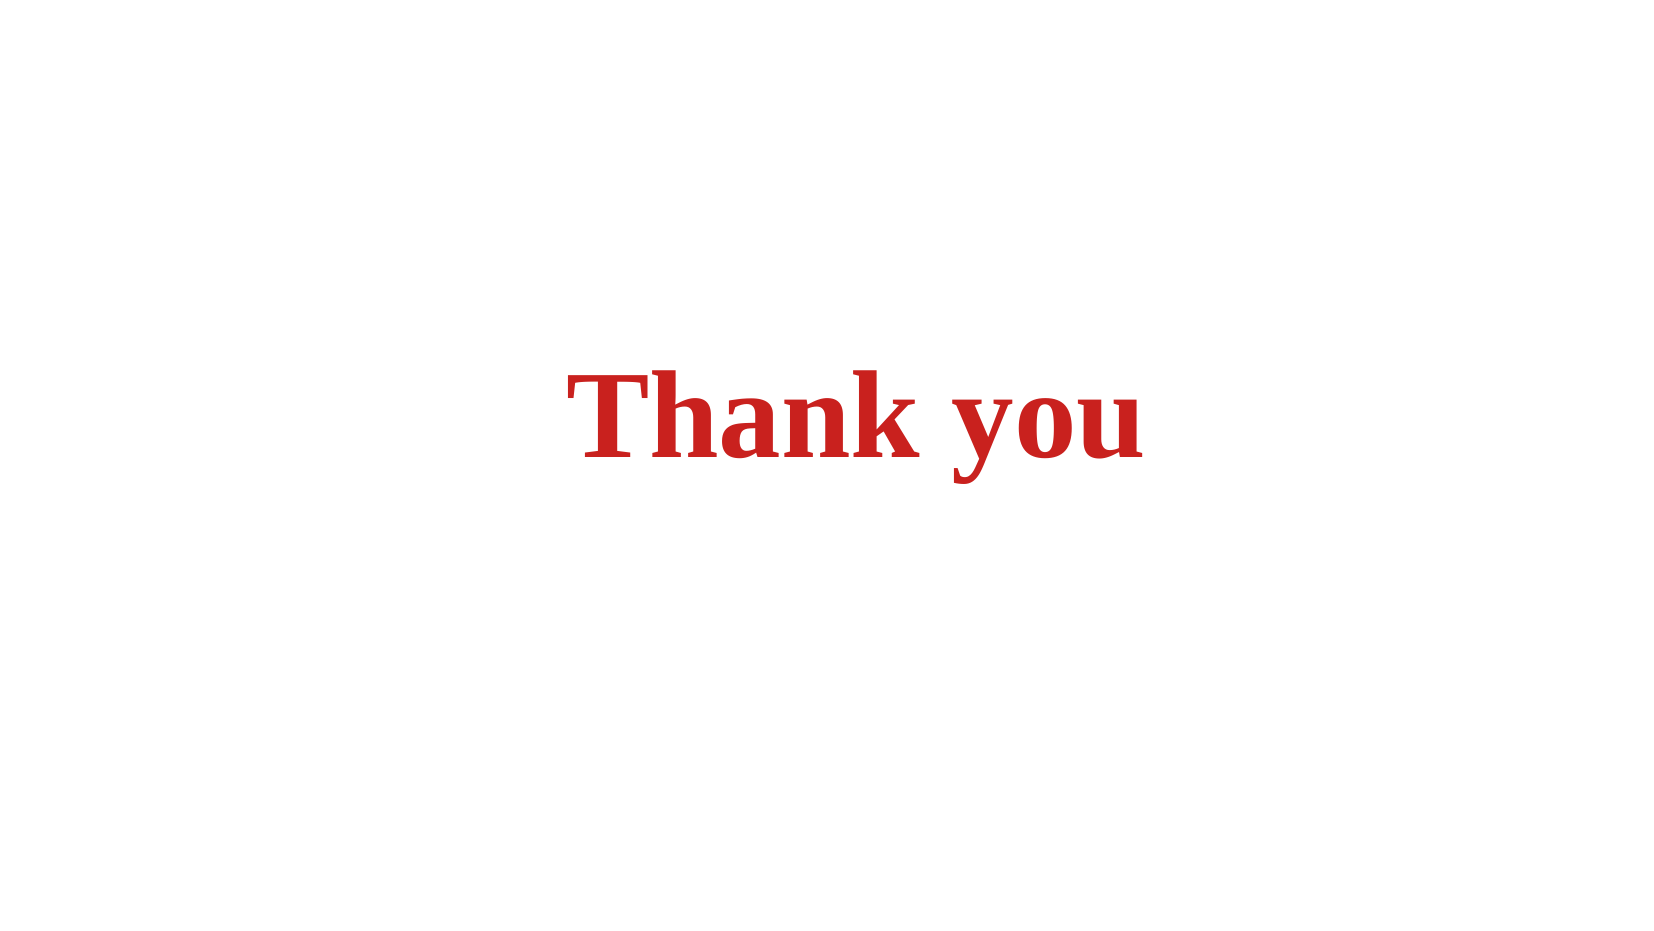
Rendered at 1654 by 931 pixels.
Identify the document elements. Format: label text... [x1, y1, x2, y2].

list Thank you [76, 346, 1565, 502]
